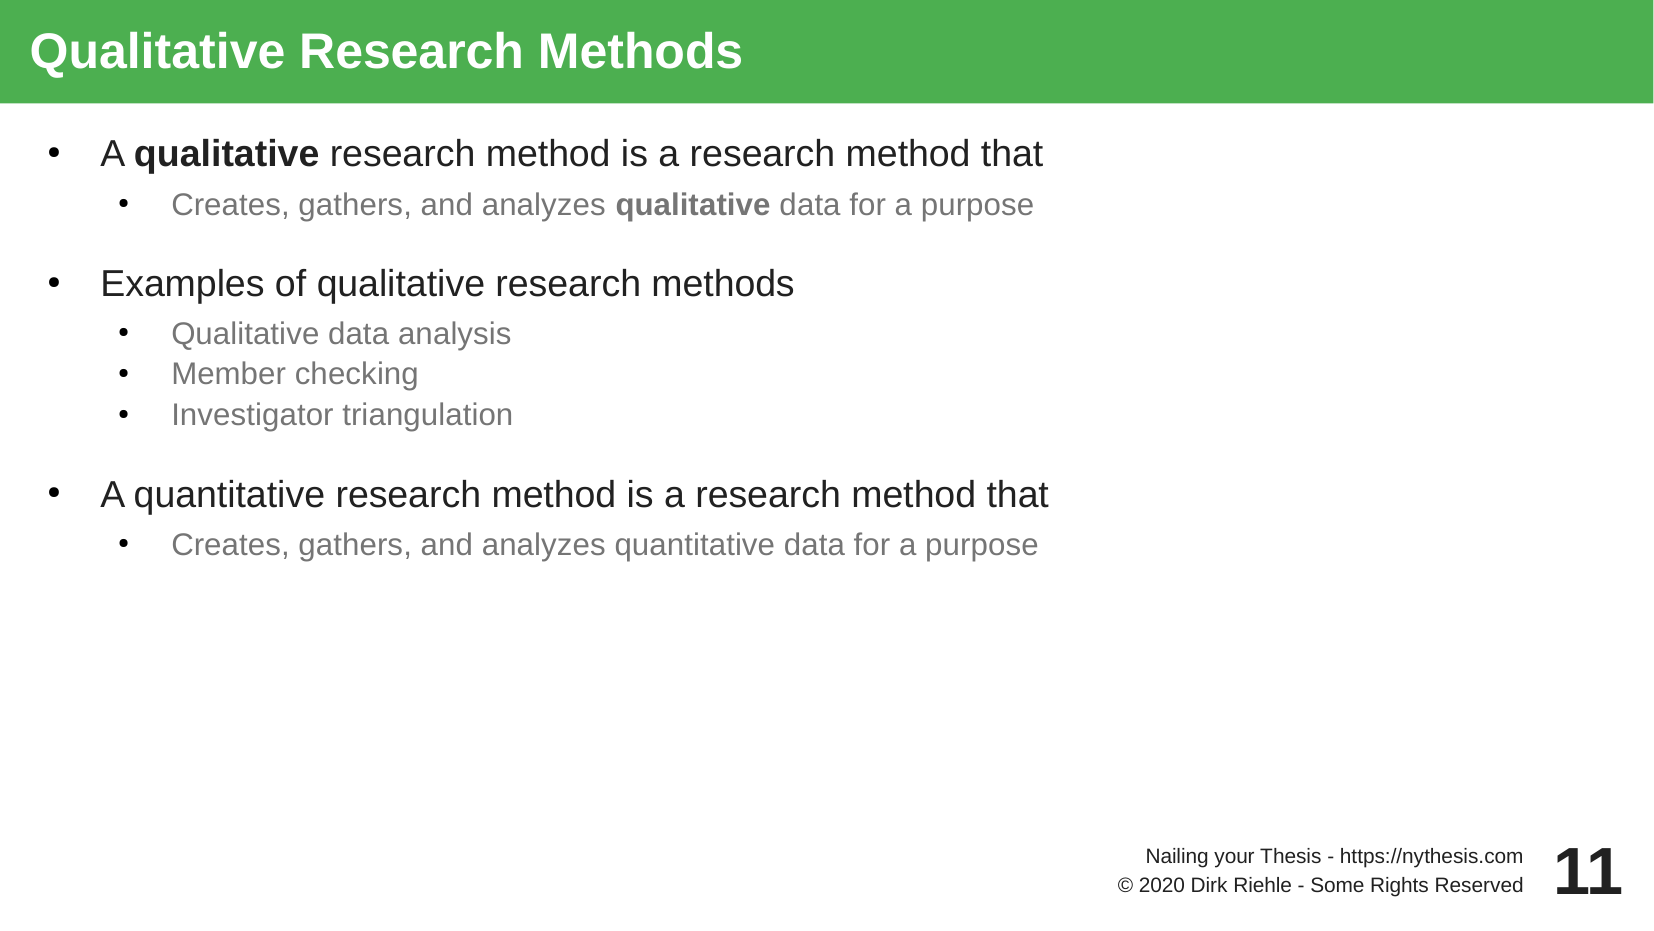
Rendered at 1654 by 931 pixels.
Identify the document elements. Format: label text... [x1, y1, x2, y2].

title Qualitative Research Methods [0, 0, 1654, 104]
list A qualitative research method is a research method that Creates, gathers, and analyzes qualitative data for a purpose Examples of qualitative research methods Qualitative data analysis Member checking Investigator triangulation A quantitative research method is a research method that Creates, gathers, and analyzes quantitative data for a purpose [29, 132, 1625, 813]
